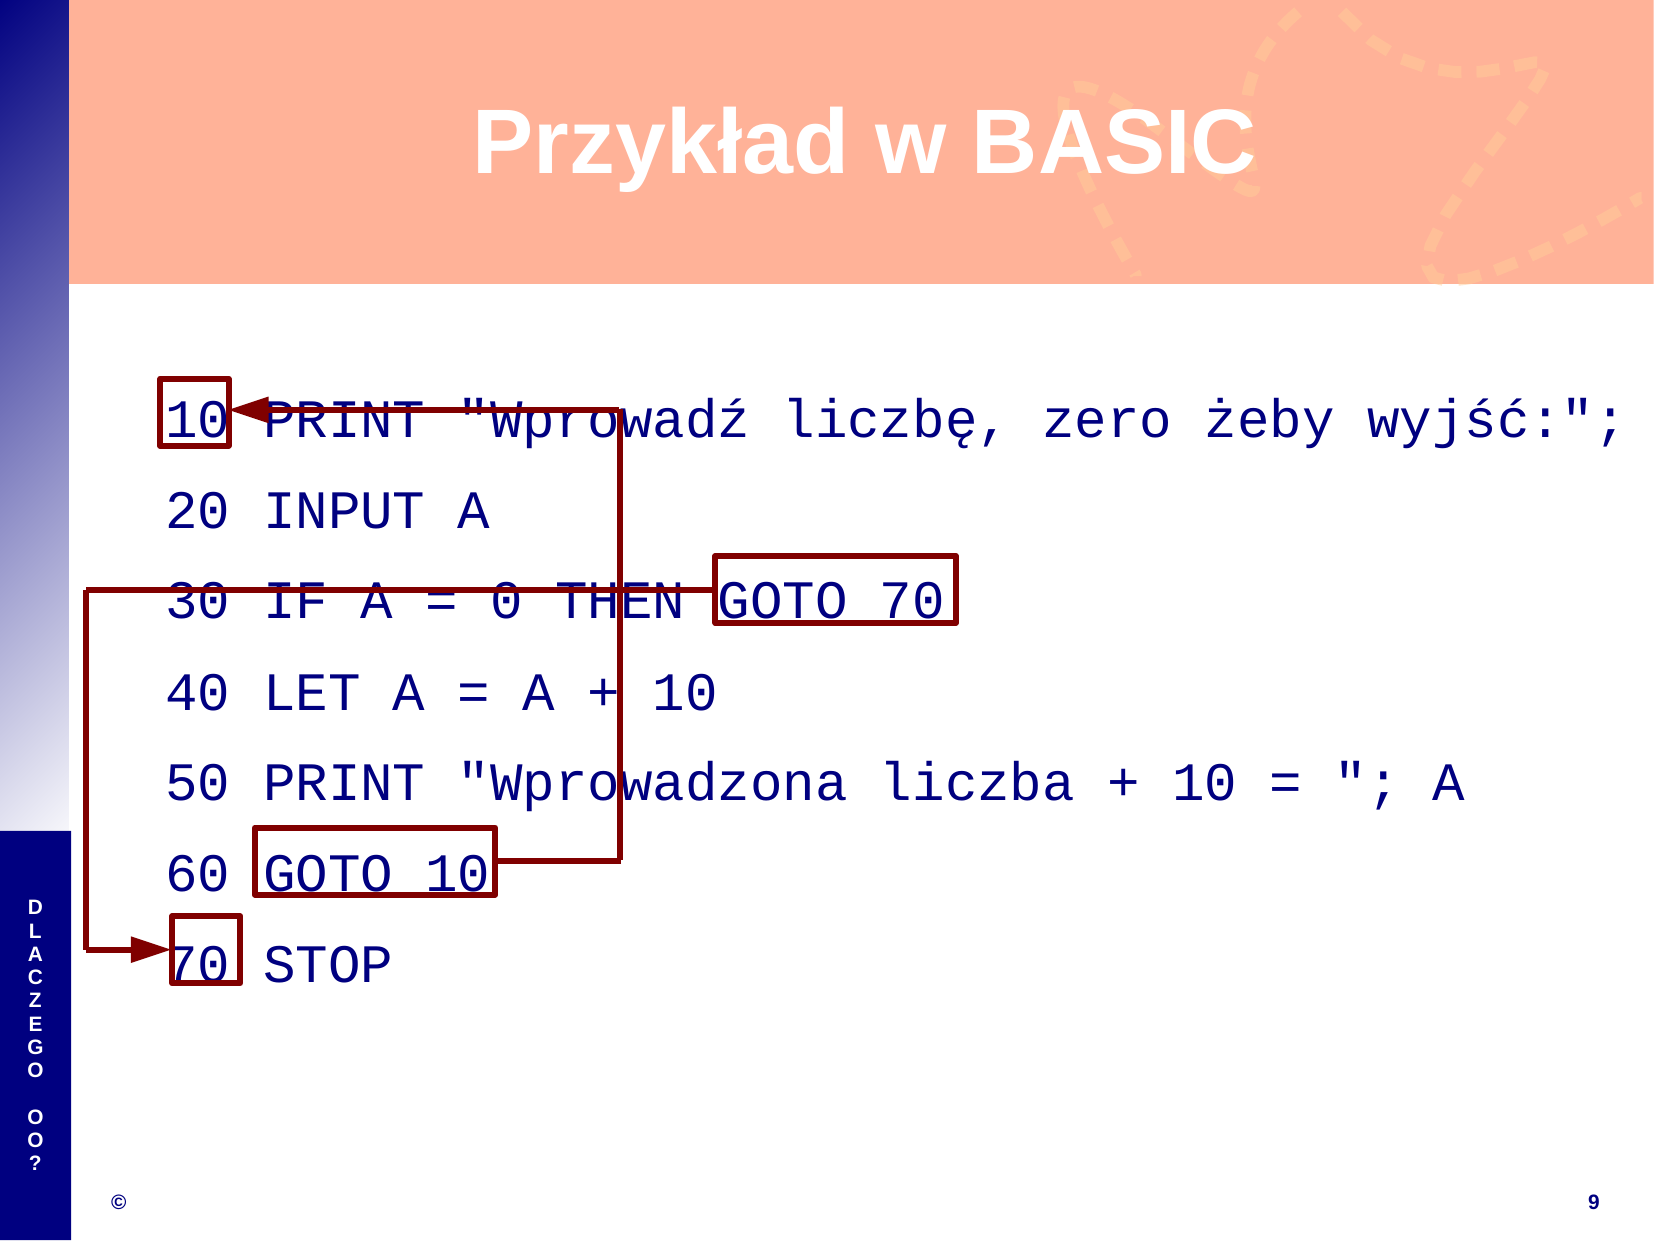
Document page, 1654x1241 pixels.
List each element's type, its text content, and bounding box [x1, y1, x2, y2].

list 10 PRINT "Wprowadź liczbę, zero żeby wyjść:"; 20 INPUT A 30 IF A = 0 THEN GOTO 70 40 LET A = A + 10 50 PRINT "Wprowadzona liczba + 10 = "; A 60 GOTO 10 70 STOP [258, 831, 492, 892]
text_box D L A C Z E G O O O ? [0, 830, 71, 1241]
list 10 PRINT "Wprowadź liczbę, zero żeby wyjść:"; 20 INPUT A 30 IF A = 0 THEN GOTO 70 40 LET A = A + 10 50 PRINT "Wprowadzona liczba + 10 = "; A 60 GOTO 10 70 STOP [100, 392, 1654, 999]
list 10 PRINT "Wprowadź liczbę, zero żeby wyjść:"; 20 INPUT A 30 IF A = 0 THEN GOTO 70 40 LET A = A + 10 50 PRINT "Wprowadzona liczba + 10 = "; A 60 GOTO 10 70 STOP [163, 392, 226, 443]
list 10 PRINT "Wprowadź liczbę, zero żeby wyjść:"; 20 INPUT A 30 IF A = 0 THEN GOTO 70 40 LET A = A + 10 50 PRINT "Wprowadzona liczba + 10 = "; A 60 GOTO 10 70 STOP [100, 392, 617, 587]
list 10 PRINT "Wprowadź liczbę, zero żeby wyjść:"; 20 INPUT A 30 IF A = 0 THEN GOTO 70 40 LET A = A + 10 50 PRINT "Wprowadzona liczba + 10 = "; A 60 GOTO 10 70 STOP [718, 559, 953, 620]
list 10 PRINT "Wprowadź liczbę, zero żeby wyjść:"; 20 INPUT A 30 IF A = 0 THEN GOTO 70 40 LET A = A + 10 50 PRINT "Wprowadzona liczba + 10 = "; A 60 GOTO 10 70 STOP [175, 919, 237, 980]
title Przykład w BASIC [115, 37, 1617, 246]
